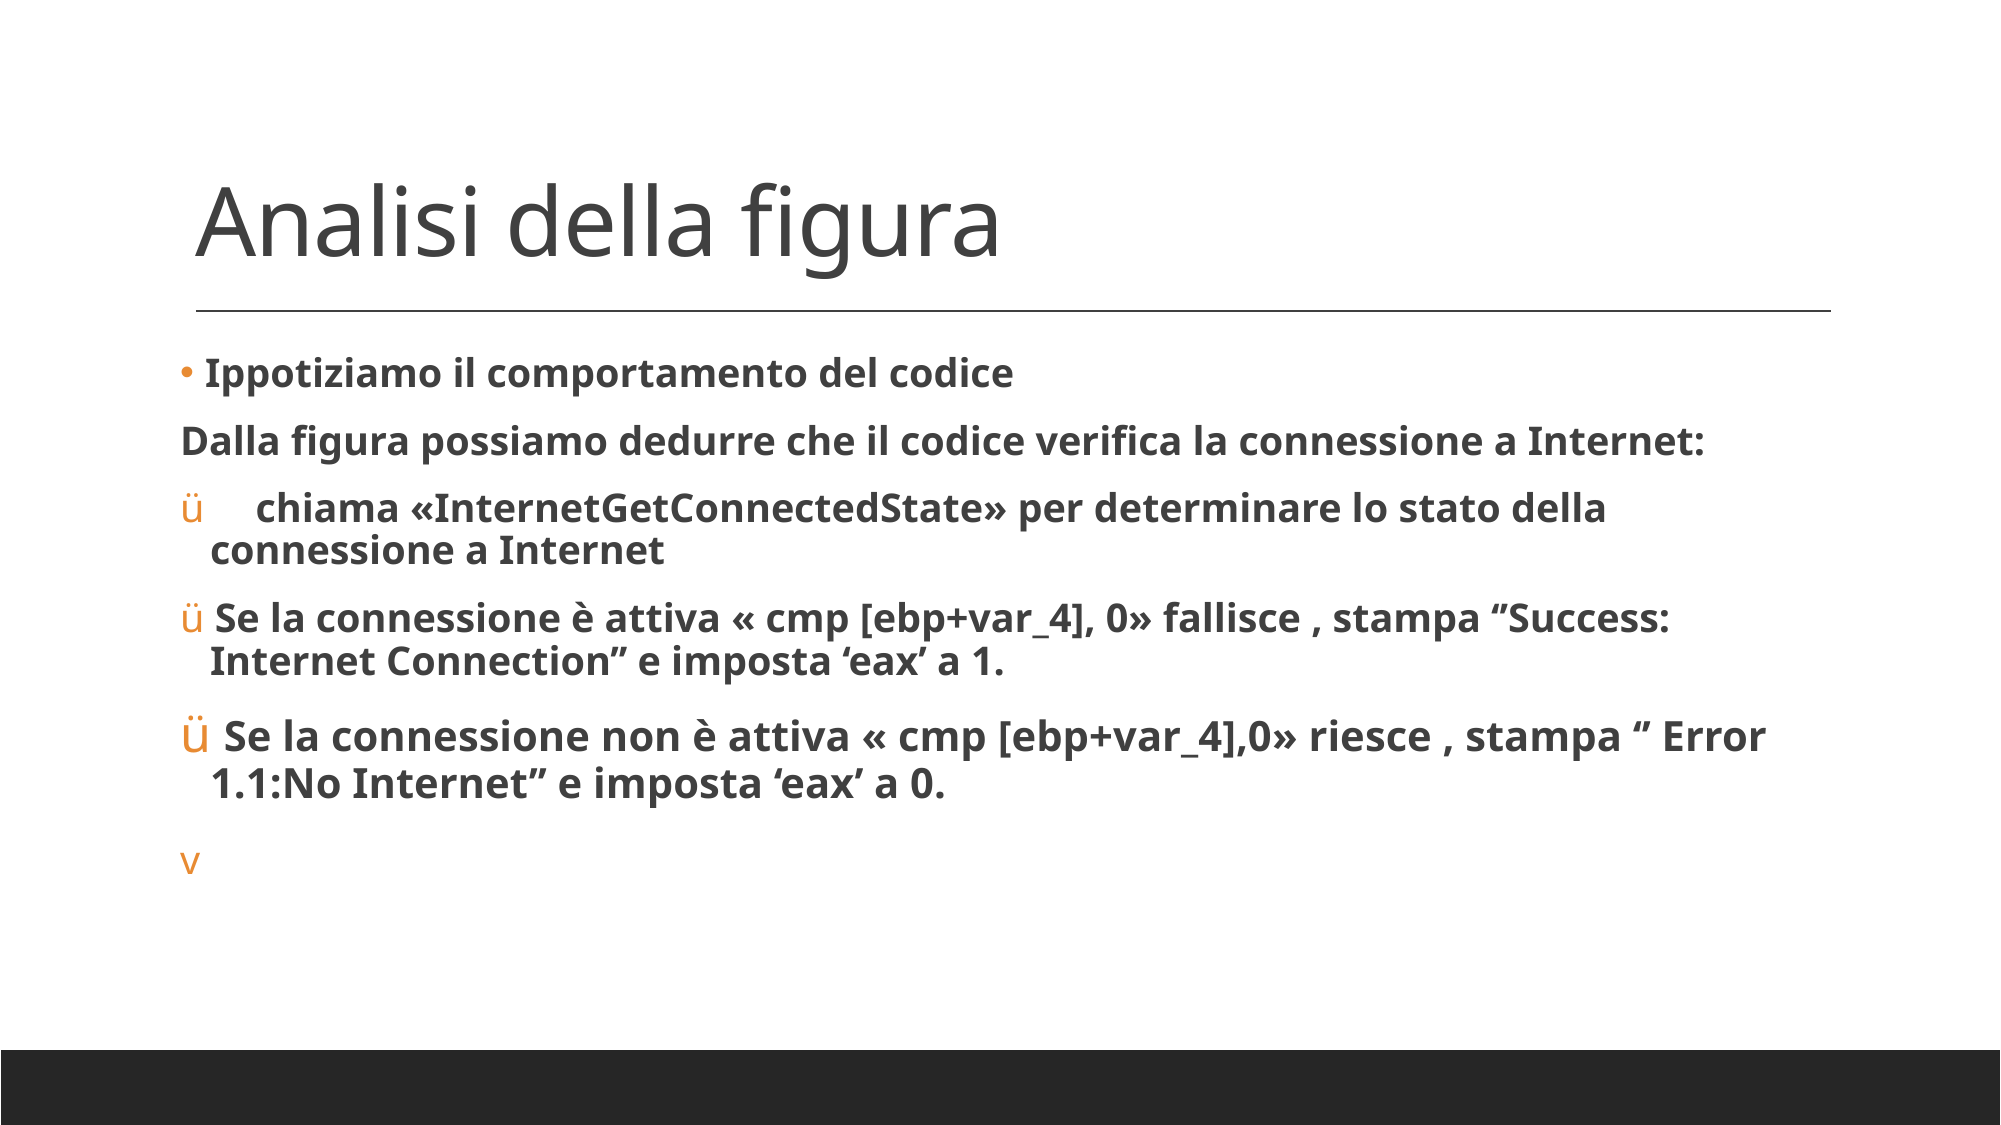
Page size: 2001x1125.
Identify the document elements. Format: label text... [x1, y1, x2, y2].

list Ippotiziamo il comportamento del codice Dalla figura possiamo dedurre che il codice verifica la connessione a Internet: chiama «InternetGetConnectedState» per determinare lo stato della connessione a Internet Se la connessione è attiva « cmp [ebp+var_4], 0» fallisce , stampa ‘’Success: Internet Connection’’ e imposta ‘eax’ a 1. Se la connessione non è attiva « cmp [ebp+var_4],0» riesce , stampa ‘’ Error 1.1:No Internet’’ e imposta ‘eax’ a 0. [180, 345, 1831, 963]
title Analisi della figura [180, 47, 1831, 286]
